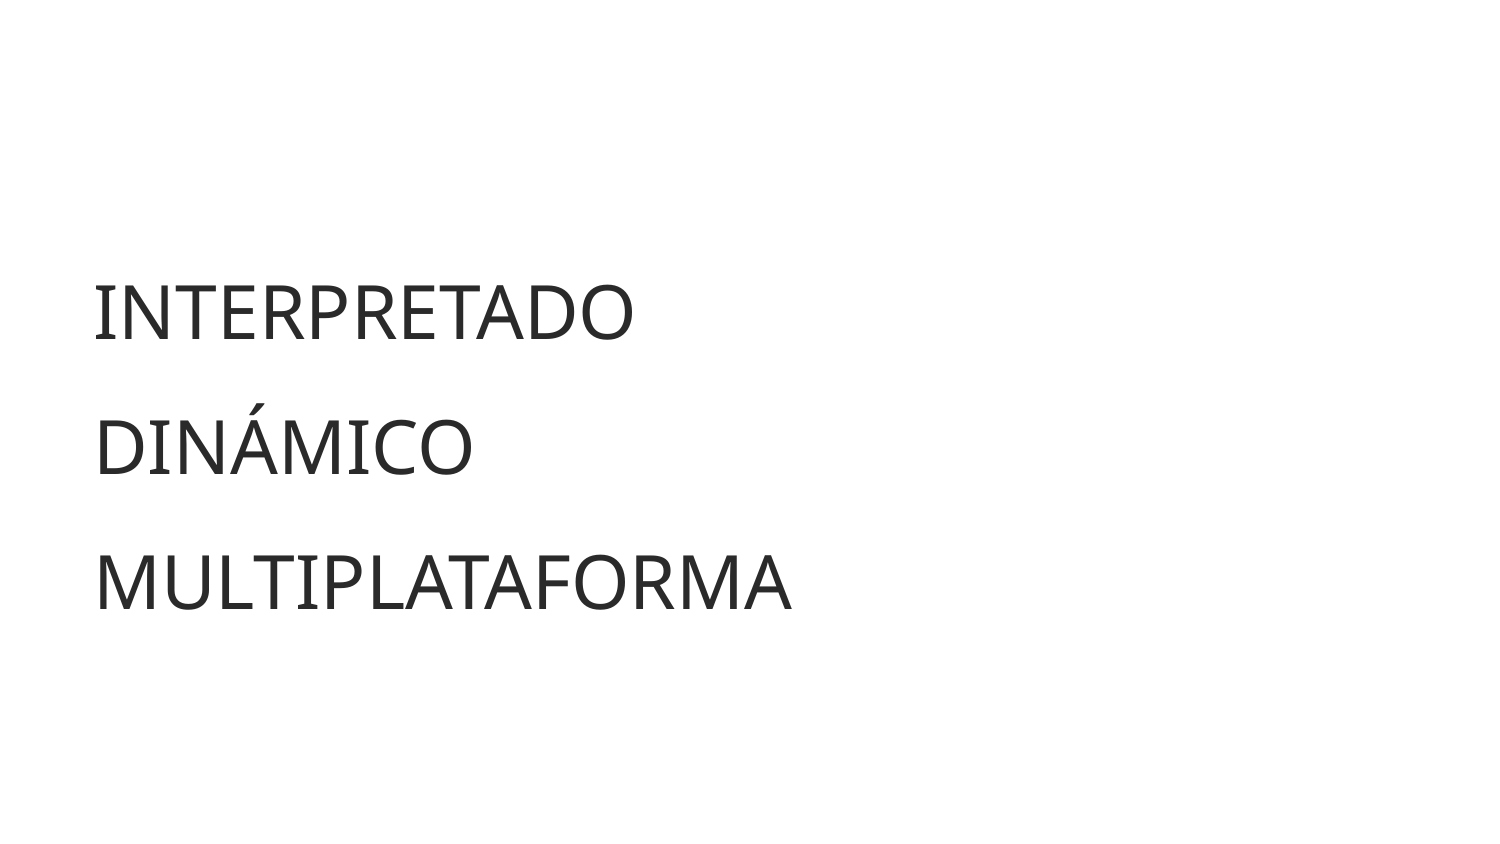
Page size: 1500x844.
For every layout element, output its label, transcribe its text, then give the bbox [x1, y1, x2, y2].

title INTERPRETADO DINÁMICO MULTIPLATAFORMA [78, 204, 1123, 640]
